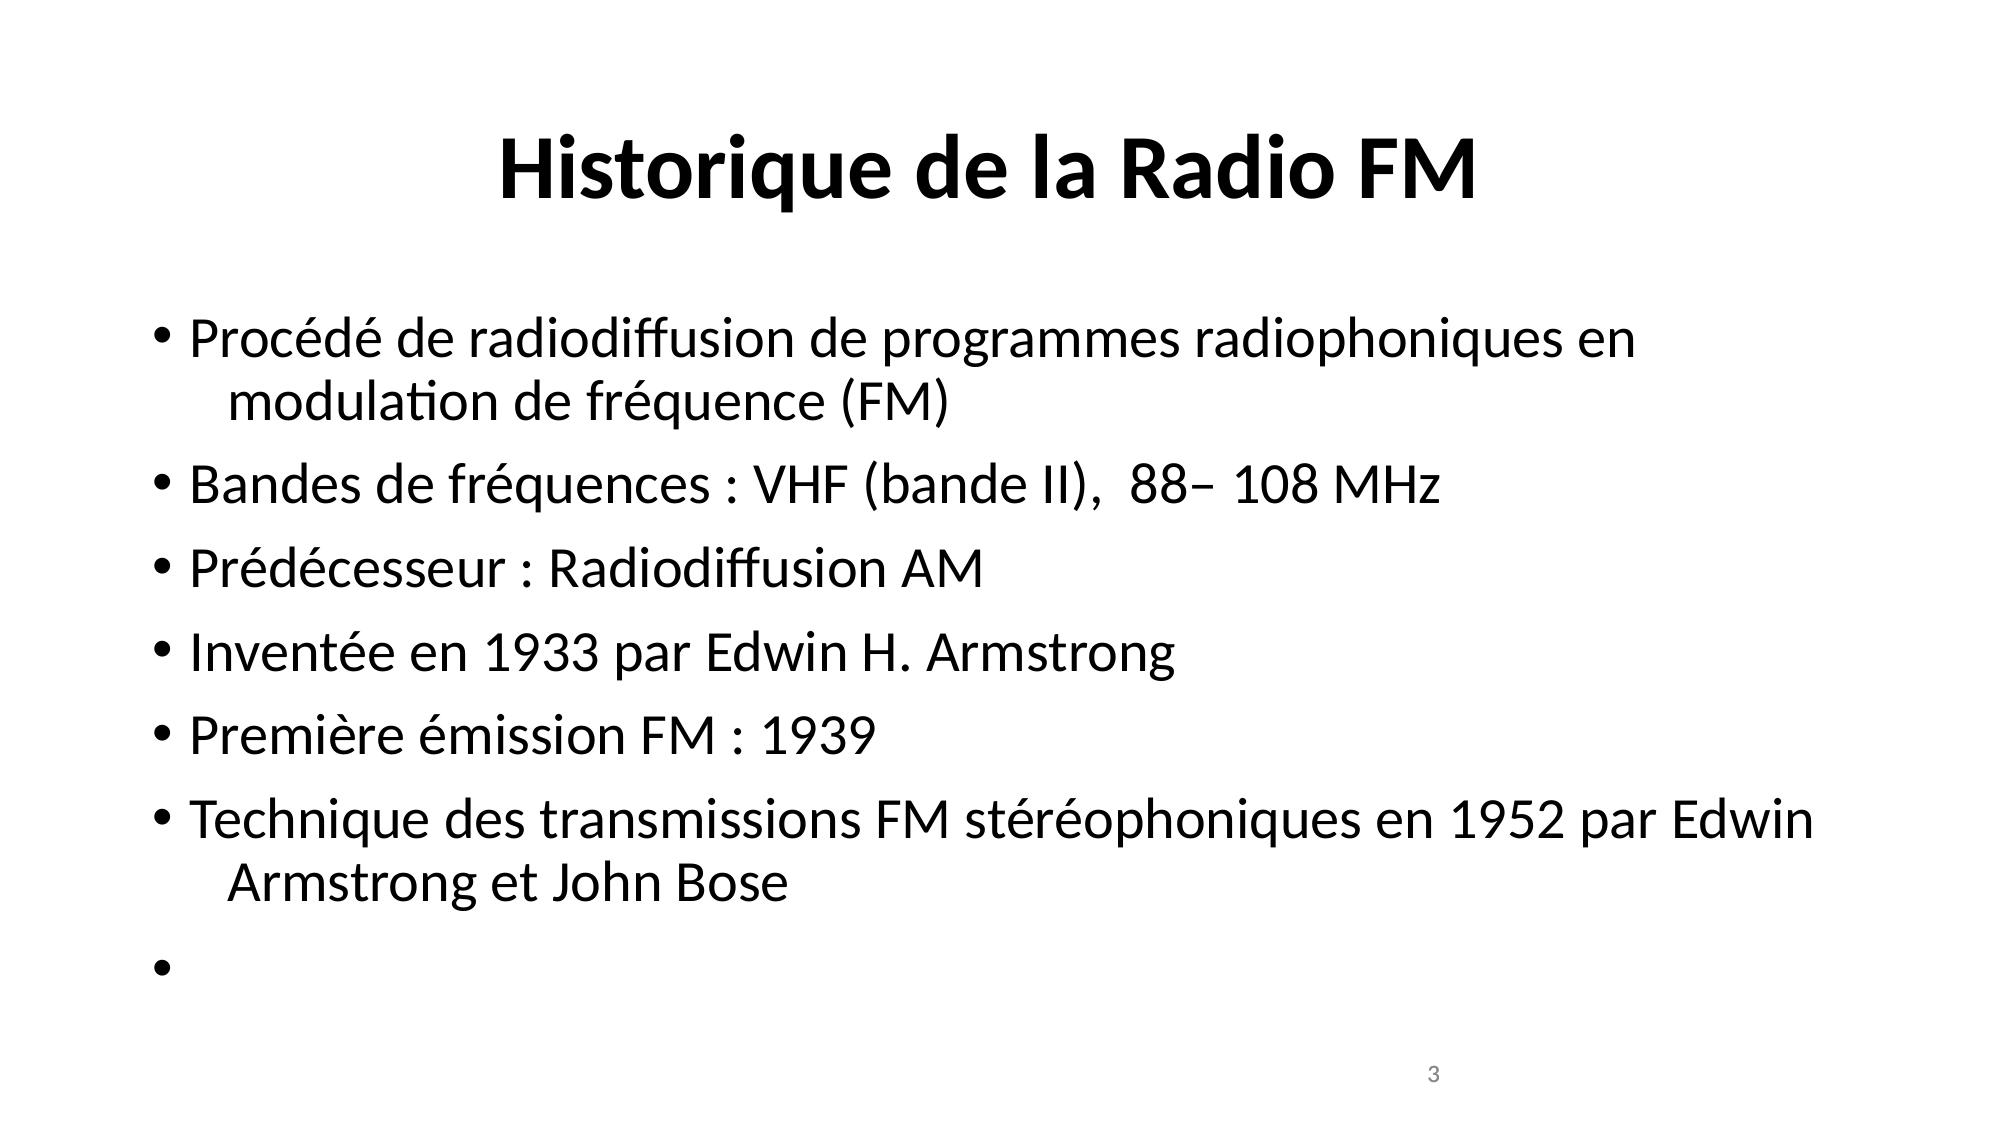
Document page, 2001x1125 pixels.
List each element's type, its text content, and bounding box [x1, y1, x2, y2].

text_box [1412, 1042, 1863, 1103]
list Procédé de radiodiffusion de programmes radiophoniques en modulation de fréquence (FM) Bandes de fréquences : VHF (bande II), 88– 108 MHz Prédécesseur : Radiodiffusion AM Inventée en 1933 par Edwin H. Armstrong Première émission FM : 1939 Technique des transmissions FM stéréophoniques en 1952 par Edwin Armstrong et John Bose [137, 299, 1863, 1014]
title Historique de la Radio FM [137, 59, 1863, 278]
